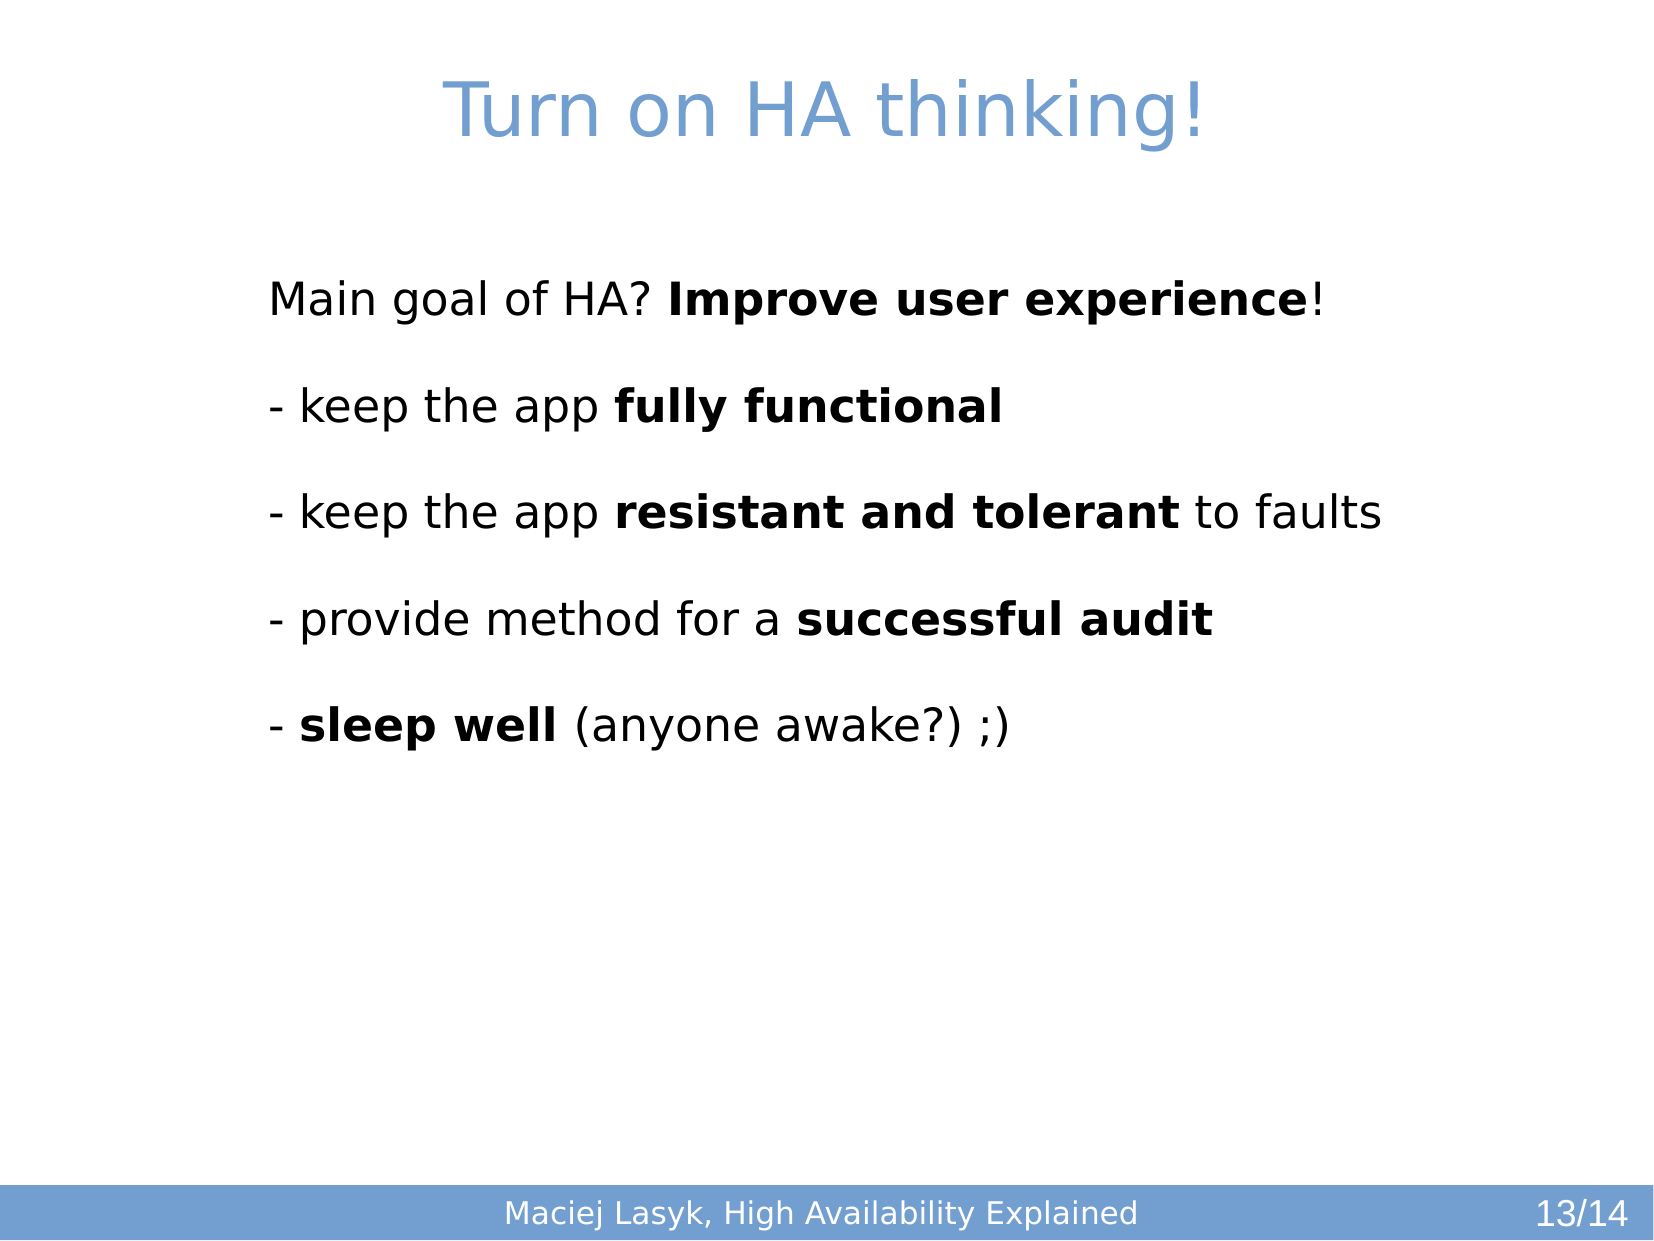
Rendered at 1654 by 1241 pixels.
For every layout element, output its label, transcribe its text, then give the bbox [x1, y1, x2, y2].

text_box Maciej Lasyk, High Availability Explained [489, 1188, 1165, 1240]
text_box [0, 1185, 1509, 1241]
text_box Turn on HA thinking! [429, 60, 1225, 163]
text_box 13/14 [1509, 1185, 1644, 1241]
text_box Main goal of HA? Improve user experience! - keep the app fully functional - keep the app resistant and tolerant to faults - provide method for a successful audit - sleep well (anyone awake?) ;) [253, 265, 1398, 761]
text_box [1644, 1185, 1654, 1241]
